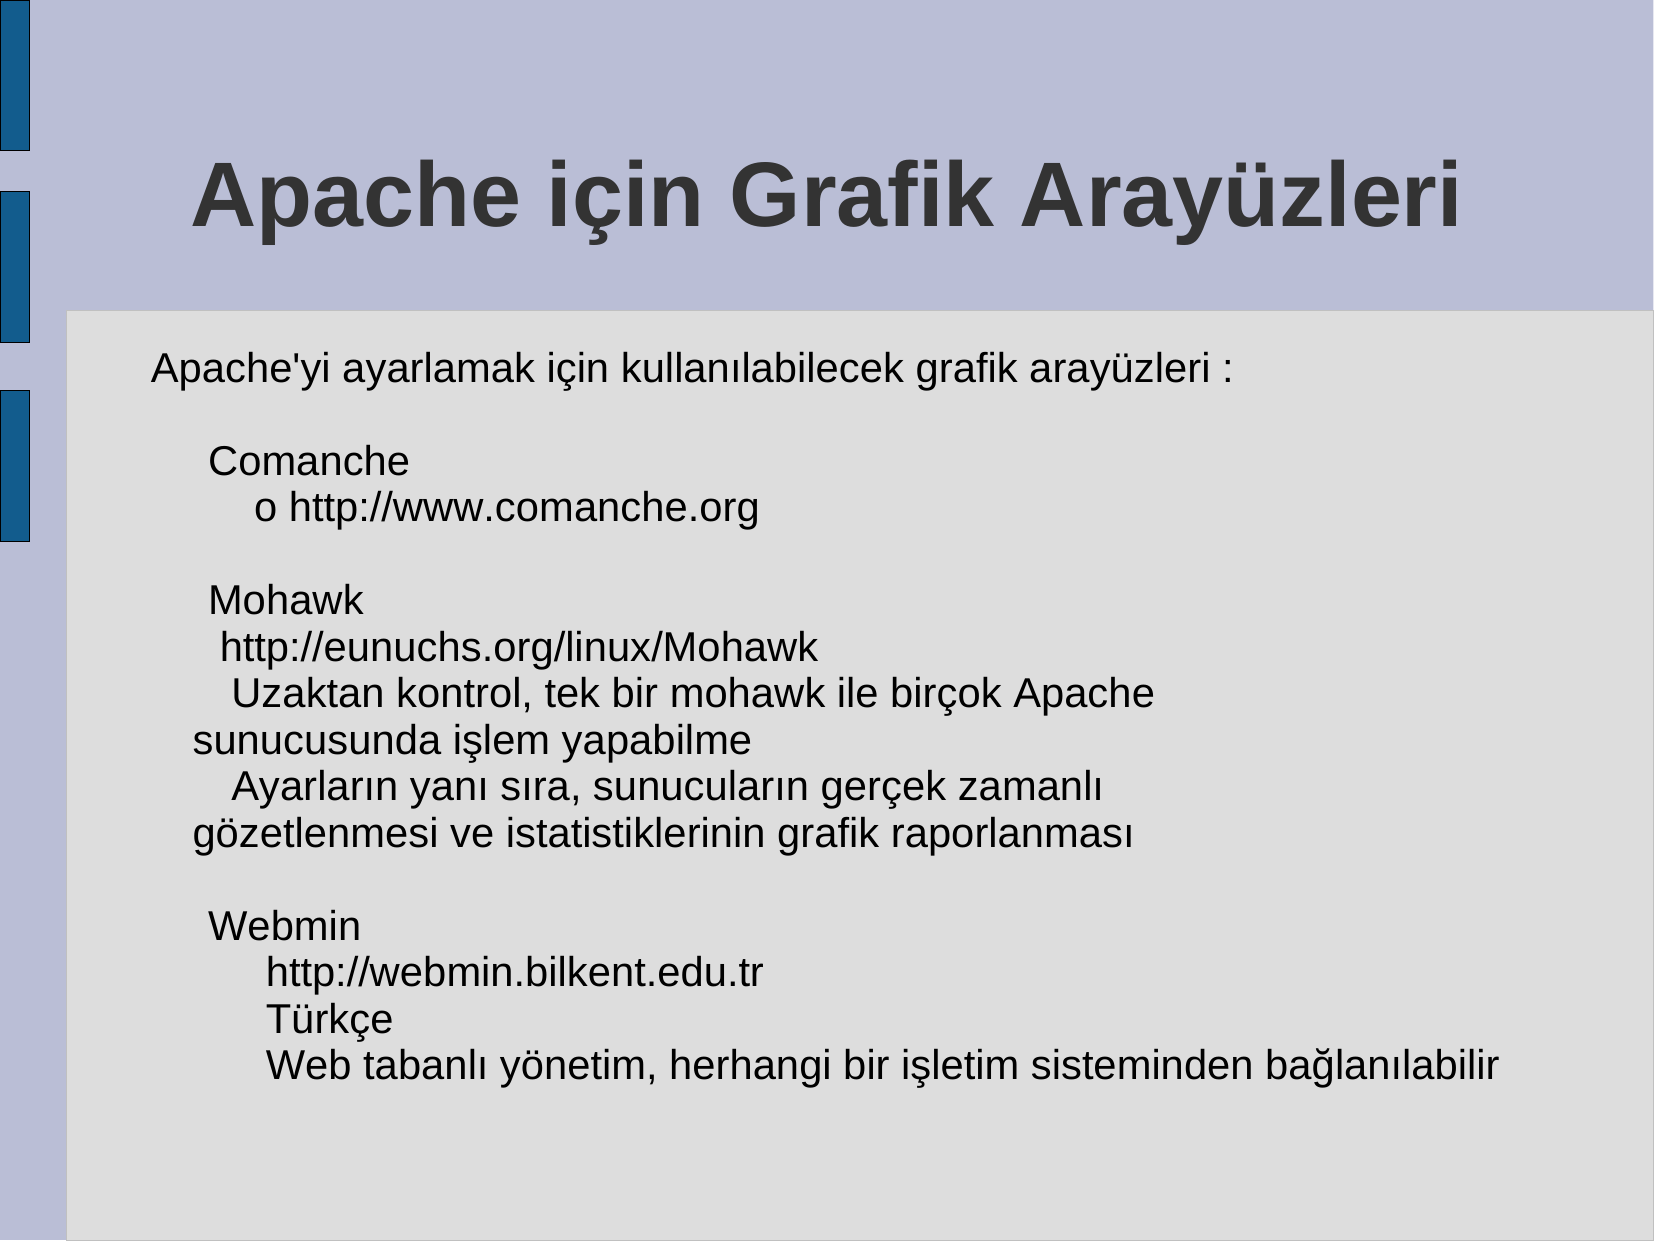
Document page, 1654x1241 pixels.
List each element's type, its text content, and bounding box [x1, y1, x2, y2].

title Apache için Grafik Arayüzleri [121, 87, 1534, 302]
list Apache'yi ayarlamak için kullanılabilecek grafik arayüzleri : Comanche o http://www.comanche.org Mohawk http://eunuchs.org/linux/Mohawk Uzaktan kontrol, tek bir mohawk ile birçok Apache sunucusunda işlem yapabilme Ayarların yanı sıra, sunucuların gerçek zamanlı gözetlenmesi ve istatistiklerinin grafik raporlanması Webmin http://webmin.bilkent.edu.tr Türkçe Web tabanlı yönetim, herhangi bir işletim sisteminden bağlanılabilir [121, 344, 1534, 1170]
